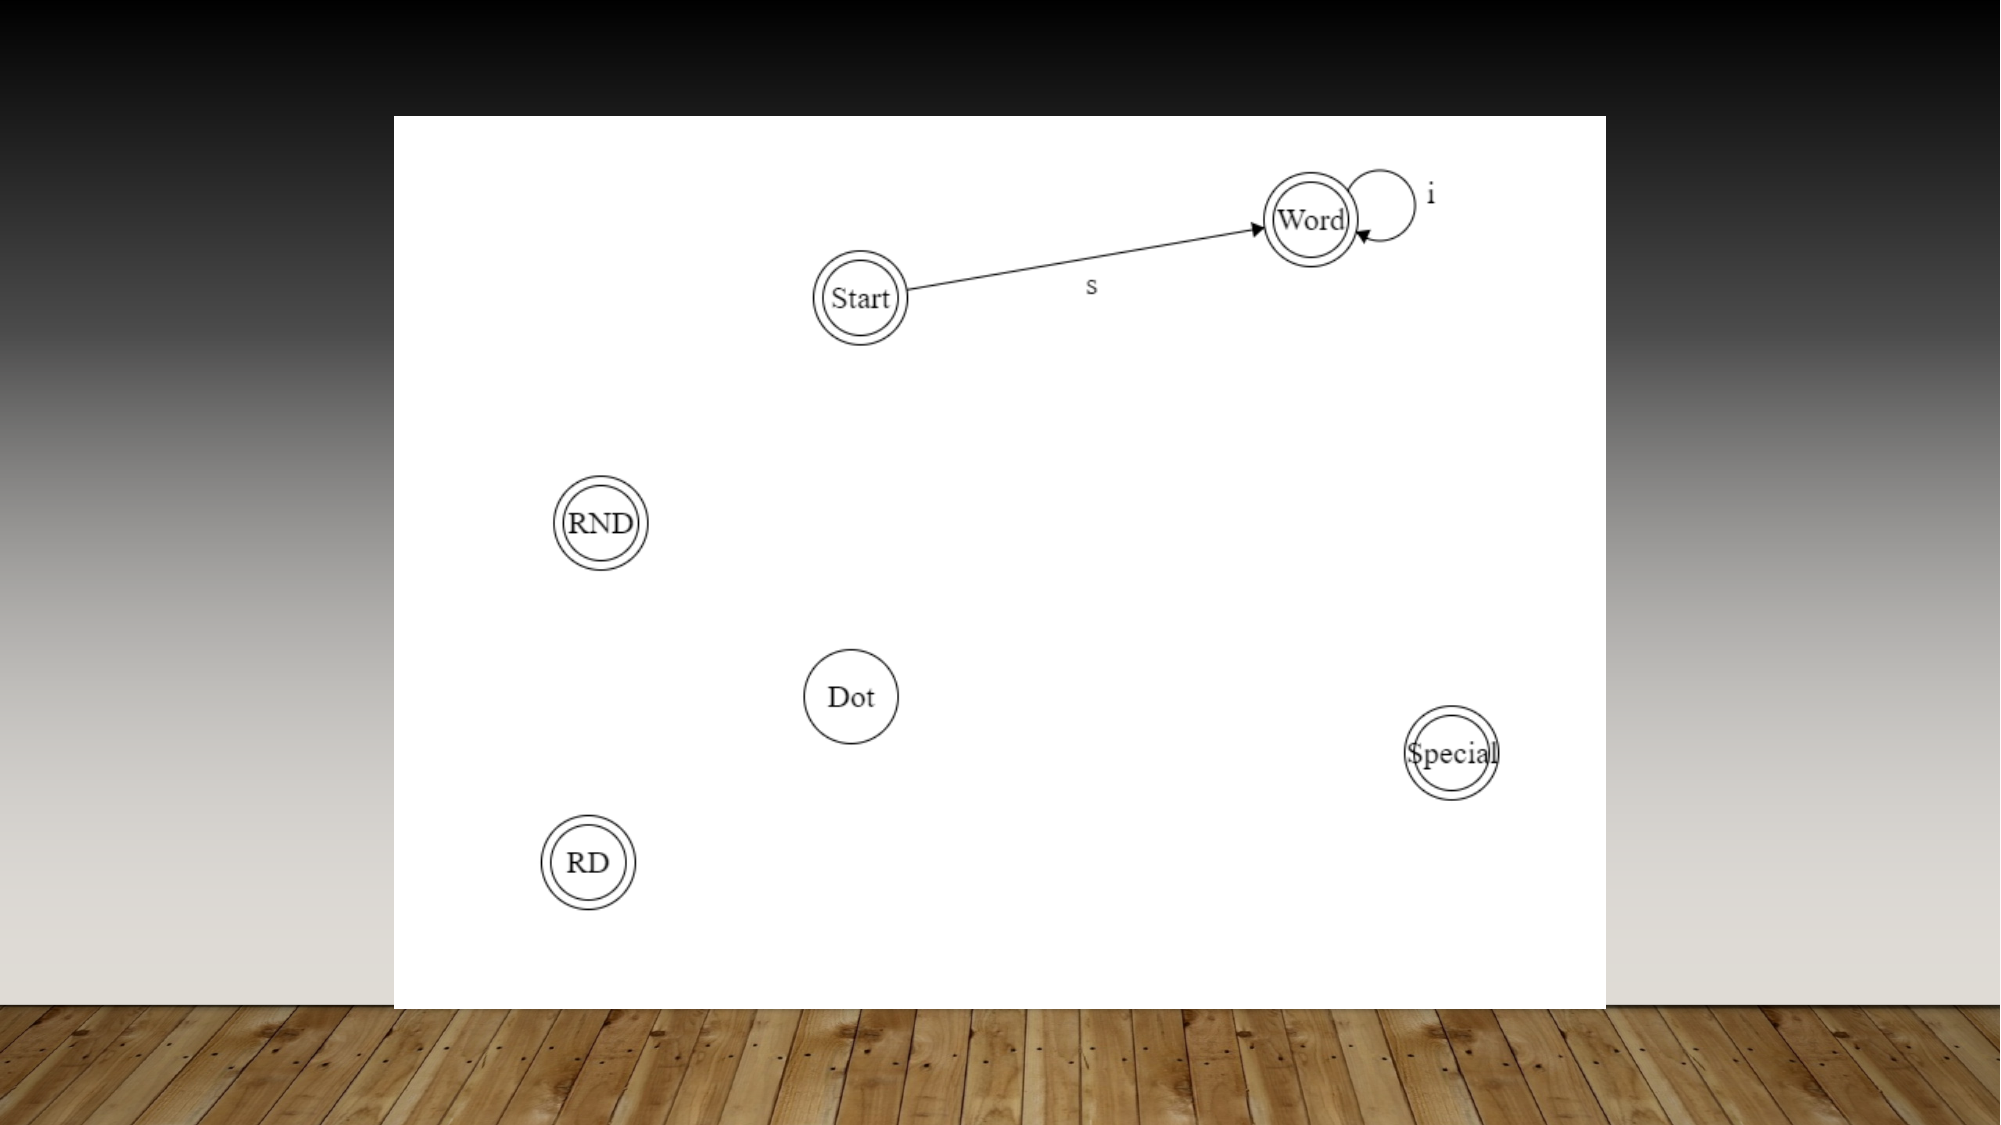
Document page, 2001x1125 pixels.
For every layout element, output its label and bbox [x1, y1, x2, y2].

picture [0, 116, 2000, 1125]
